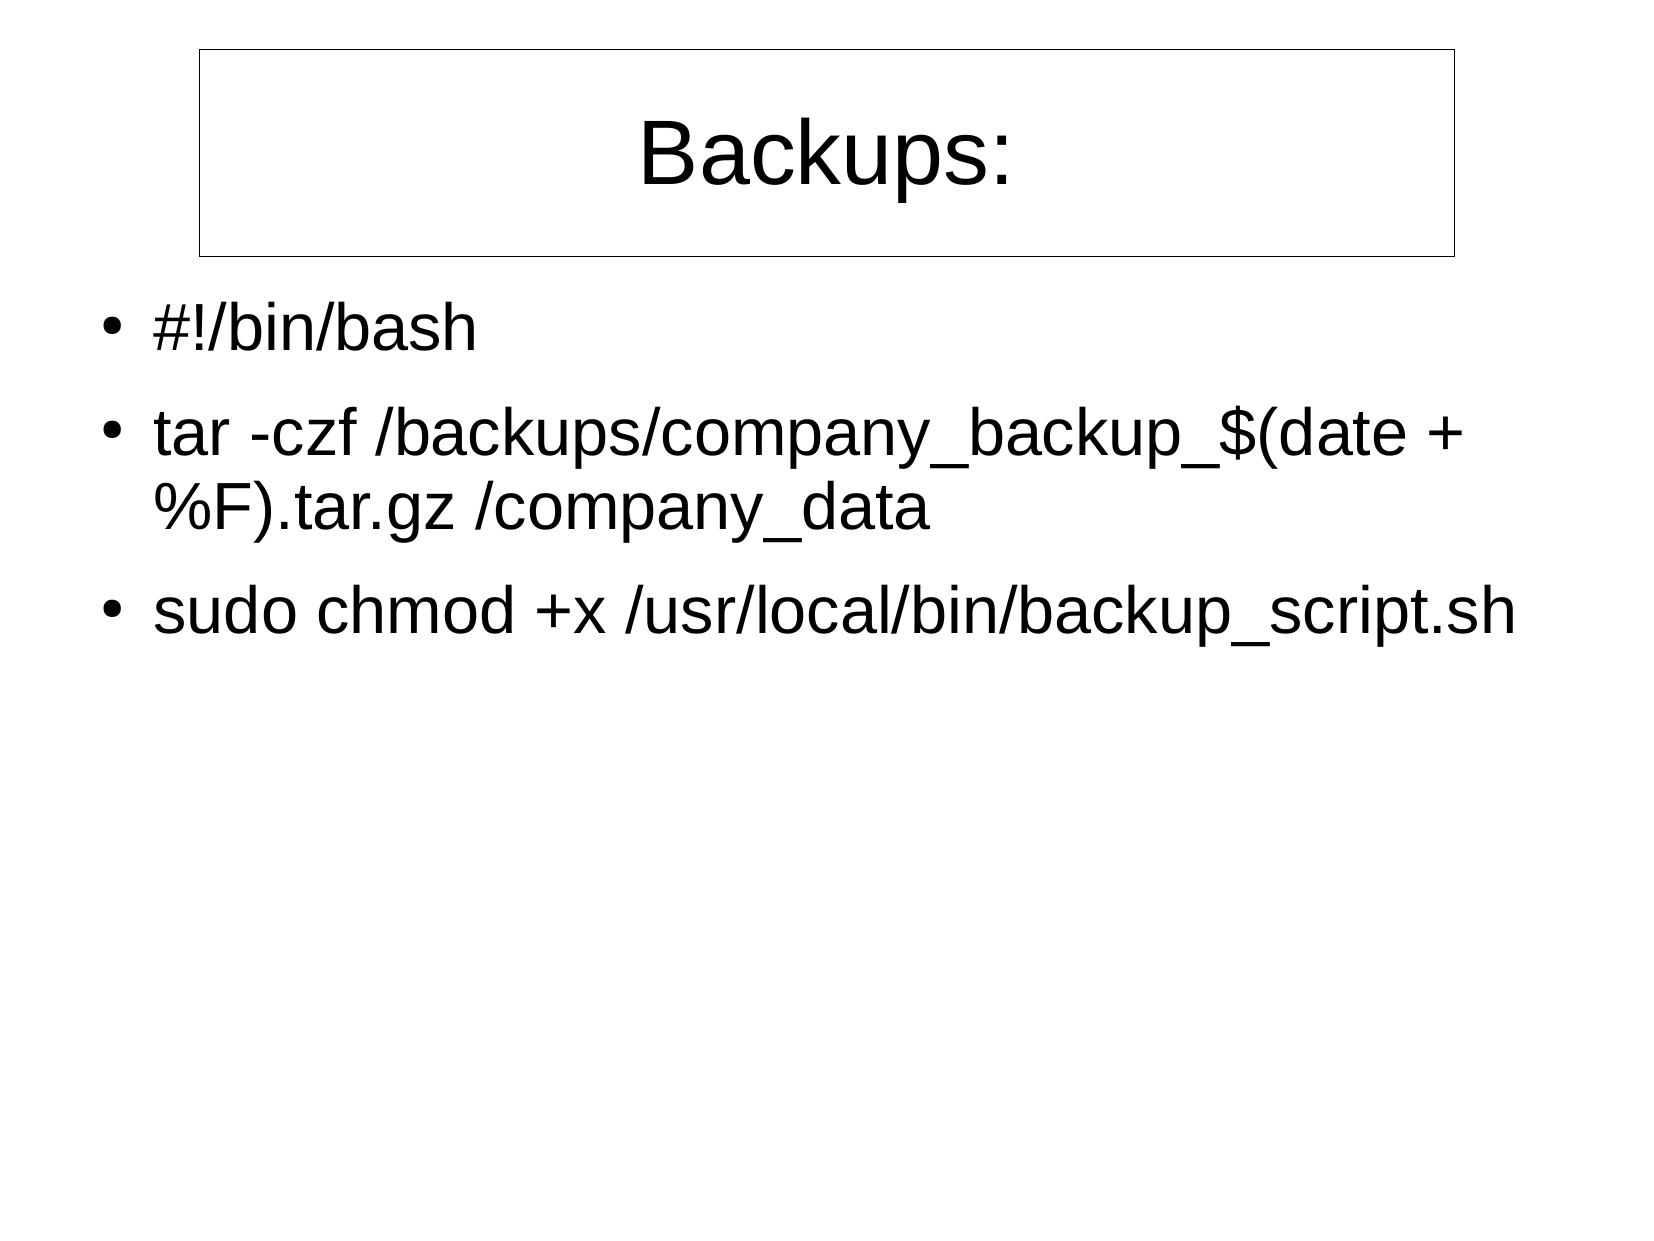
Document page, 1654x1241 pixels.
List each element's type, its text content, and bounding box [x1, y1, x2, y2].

list #!/bin/bash tar -czf /backups/company_backup_$(date +%F).tar.gz /company_data sudo chmod +x /usr/local/bin/backup_script.sh [82, 290, 1571, 1010]
title Backups: [199, 49, 1455, 257]
